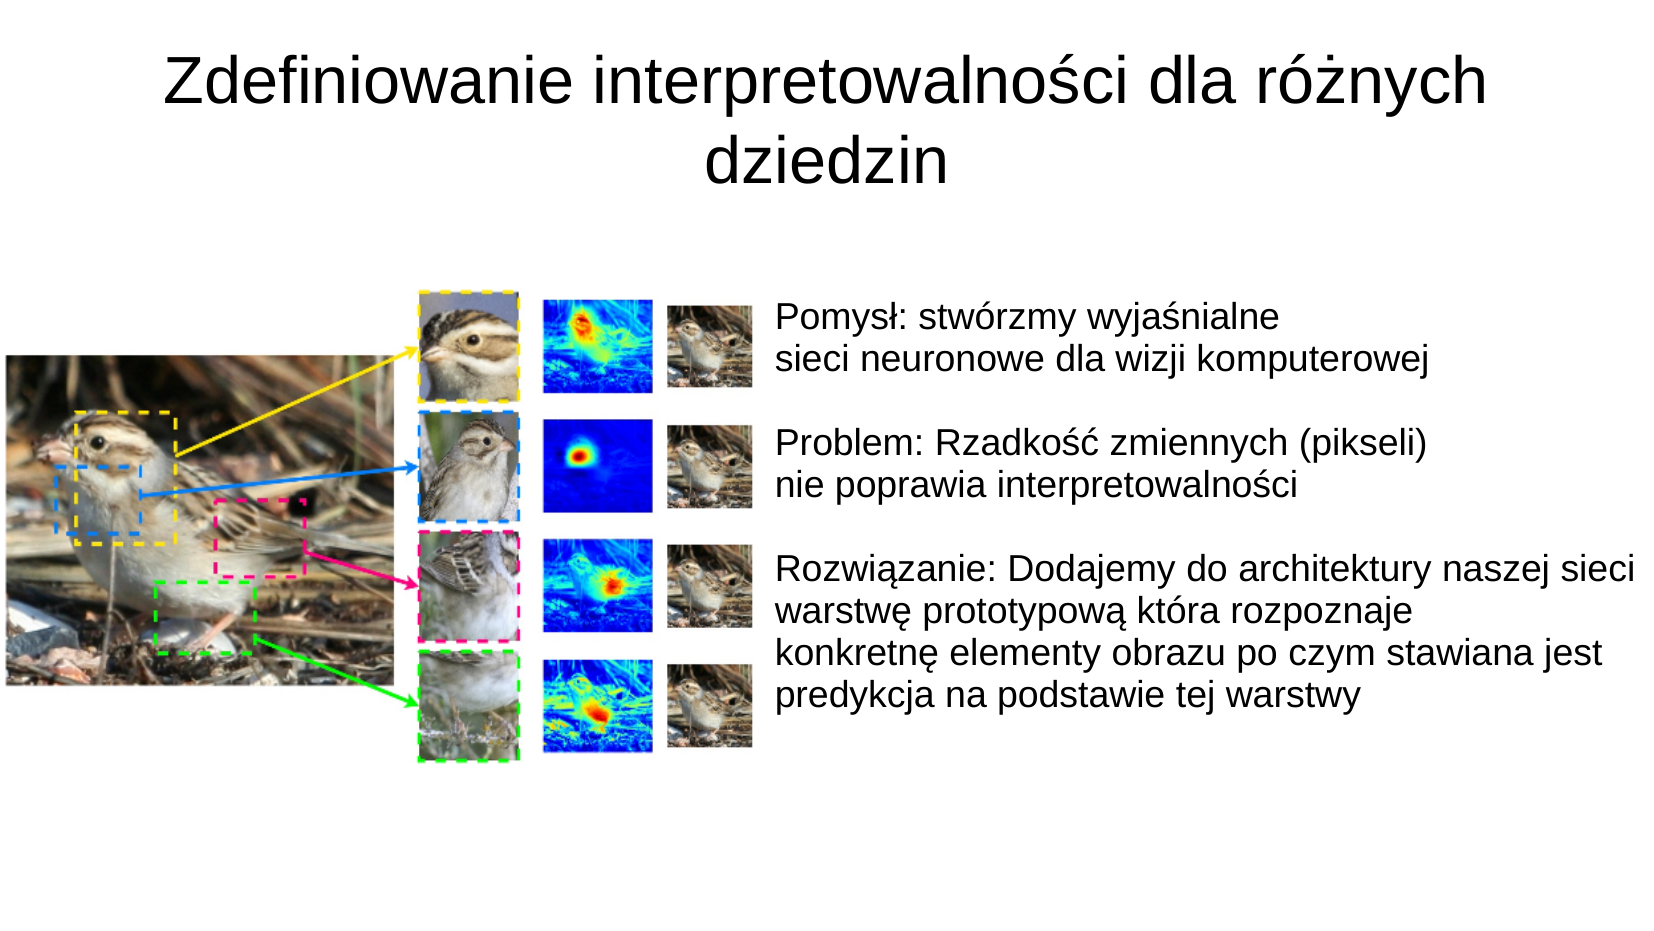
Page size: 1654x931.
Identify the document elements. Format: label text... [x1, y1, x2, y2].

text_box Pomysł: stwórzmy wyjaśnialne sieci neuronowe dla wizji komputerowej Problem: Rzadkość zmiennych (pikseli) nie poprawia interpretowalności Rozwiązanie: Dodajemy do architektury naszej sieci warstwę prototypową która rozpoznaje konkretnę elementy obrazu po czym stawiana jest predykcja na podstawie tej warstwy [760, 288, 1654, 766]
picture [0, 284, 763, 766]
title Zdefiniowanie interpretowalności dla różnych dziedzin [82, 37, 1571, 193]
